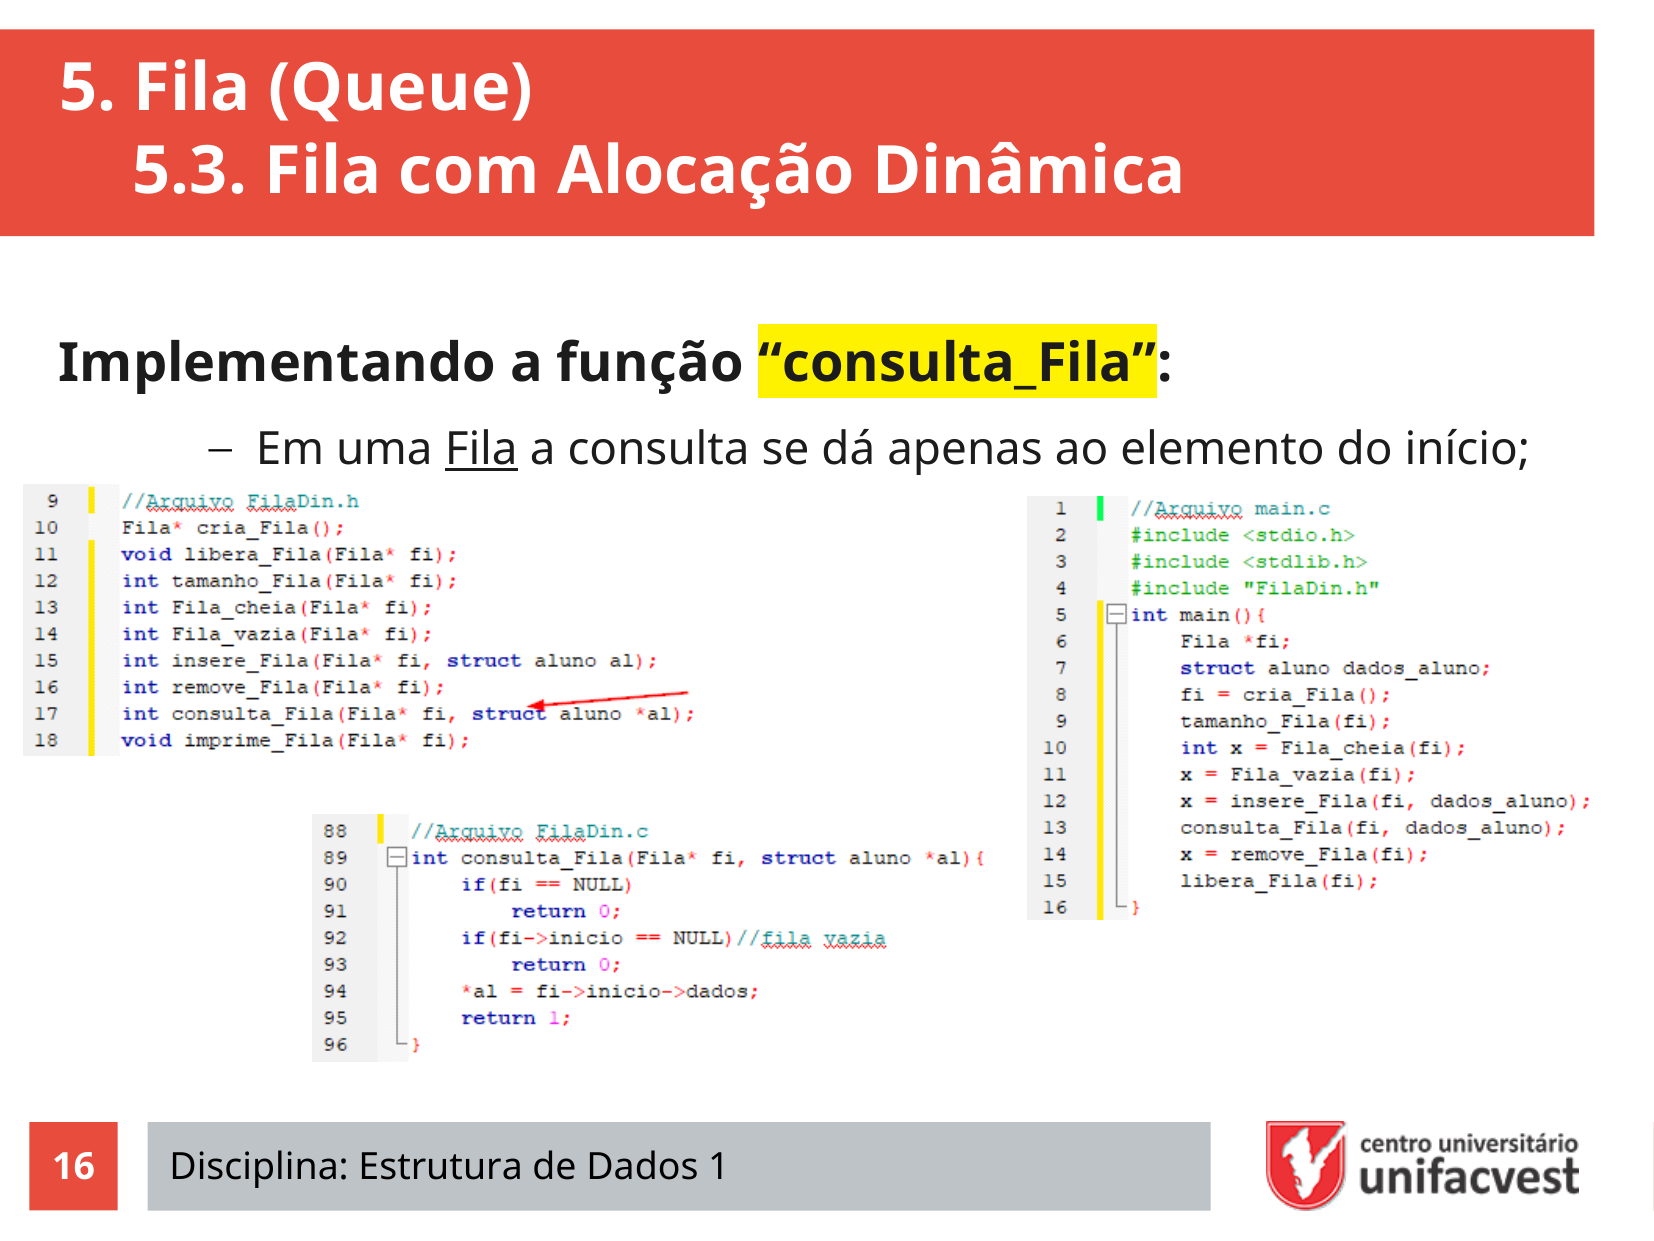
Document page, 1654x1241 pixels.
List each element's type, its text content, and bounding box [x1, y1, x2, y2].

text_box [1238, 1120, 1654, 1212]
picture [312, 814, 993, 1062]
text_box Disciplina: Estrutura de Dados 1 [154, 1132, 1205, 1196]
picture [23, 484, 705, 756]
picture [1027, 496, 1601, 920]
picture [1266, 1121, 1579, 1211]
title 5. Fila (Queue) 5.3. Fila com Alocação Dinâmica [59, 59, 1595, 207]
list Implementando a função “consulta_Fila”: Em uma Fila a consulta se dá apenas ao elemento do início; [59, 324, 1566, 1093]
